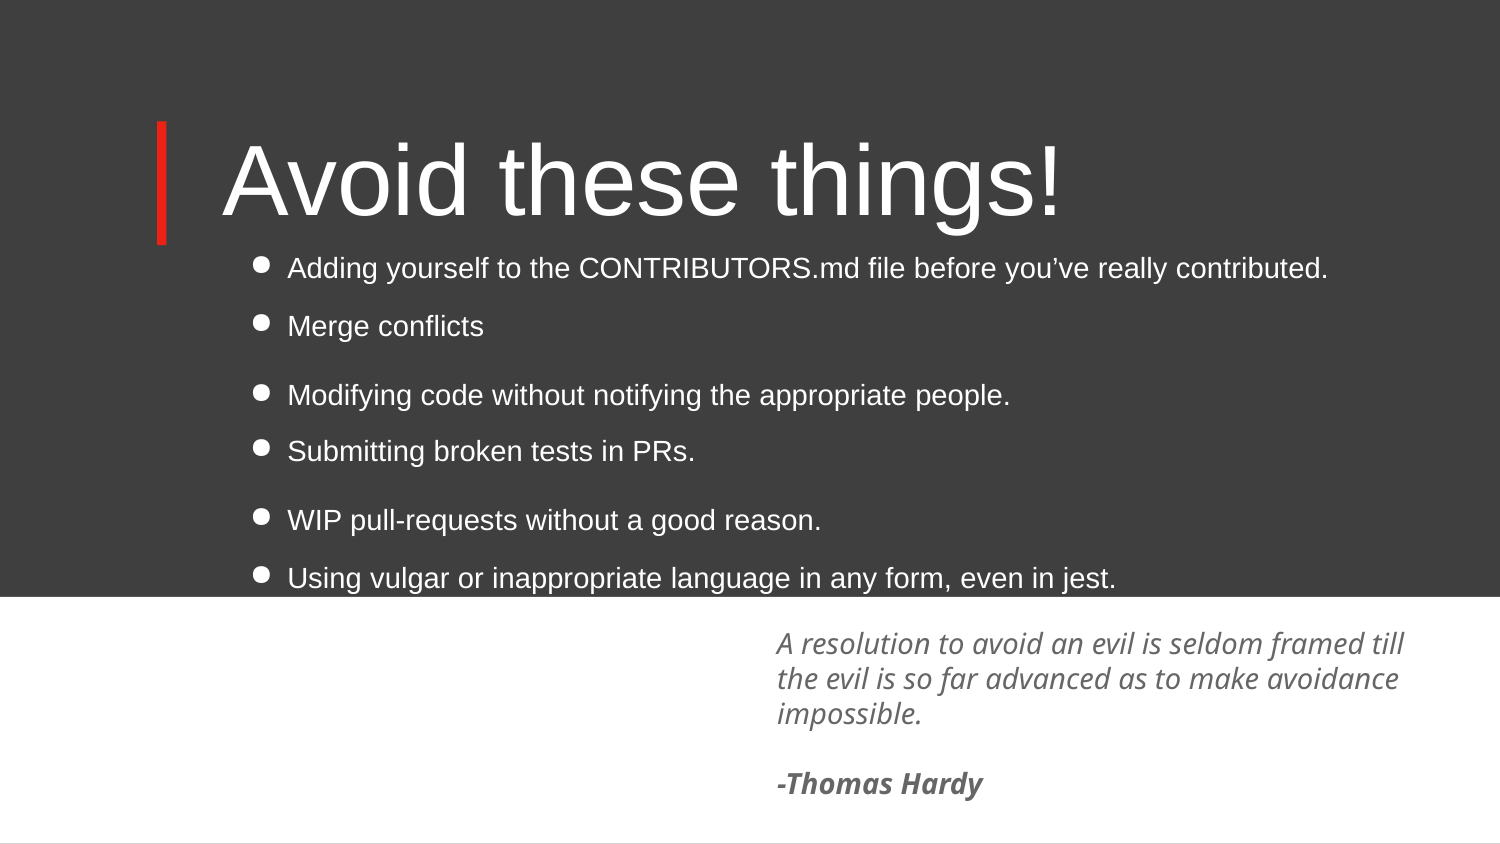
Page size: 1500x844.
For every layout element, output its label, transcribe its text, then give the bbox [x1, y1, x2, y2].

text_box Adding yourself to the CONTRIBUTORS.md file before you’ve really contributed. [197, 234, 1466, 292]
text_box Modifying code without notifying the appropriate people. [197, 361, 1073, 401]
text_box Using vulgar or inappropriate language in any form, even in jest. [197, 544, 1216, 584]
text_box A resolution to avoid an evil is seldom framed till the evil is so far advanced as to make avoidance impossible. -Thomas Hardy [762, 610, 1466, 811]
text_box WIP pull-requests without a good reason. [197, 486, 939, 557]
text_box Submitting broken tests in PRs. [197, 417, 855, 469]
text_box Merge conflicts [197, 291, 541, 331]
title Avoid these things! [207, 108, 1238, 234]
